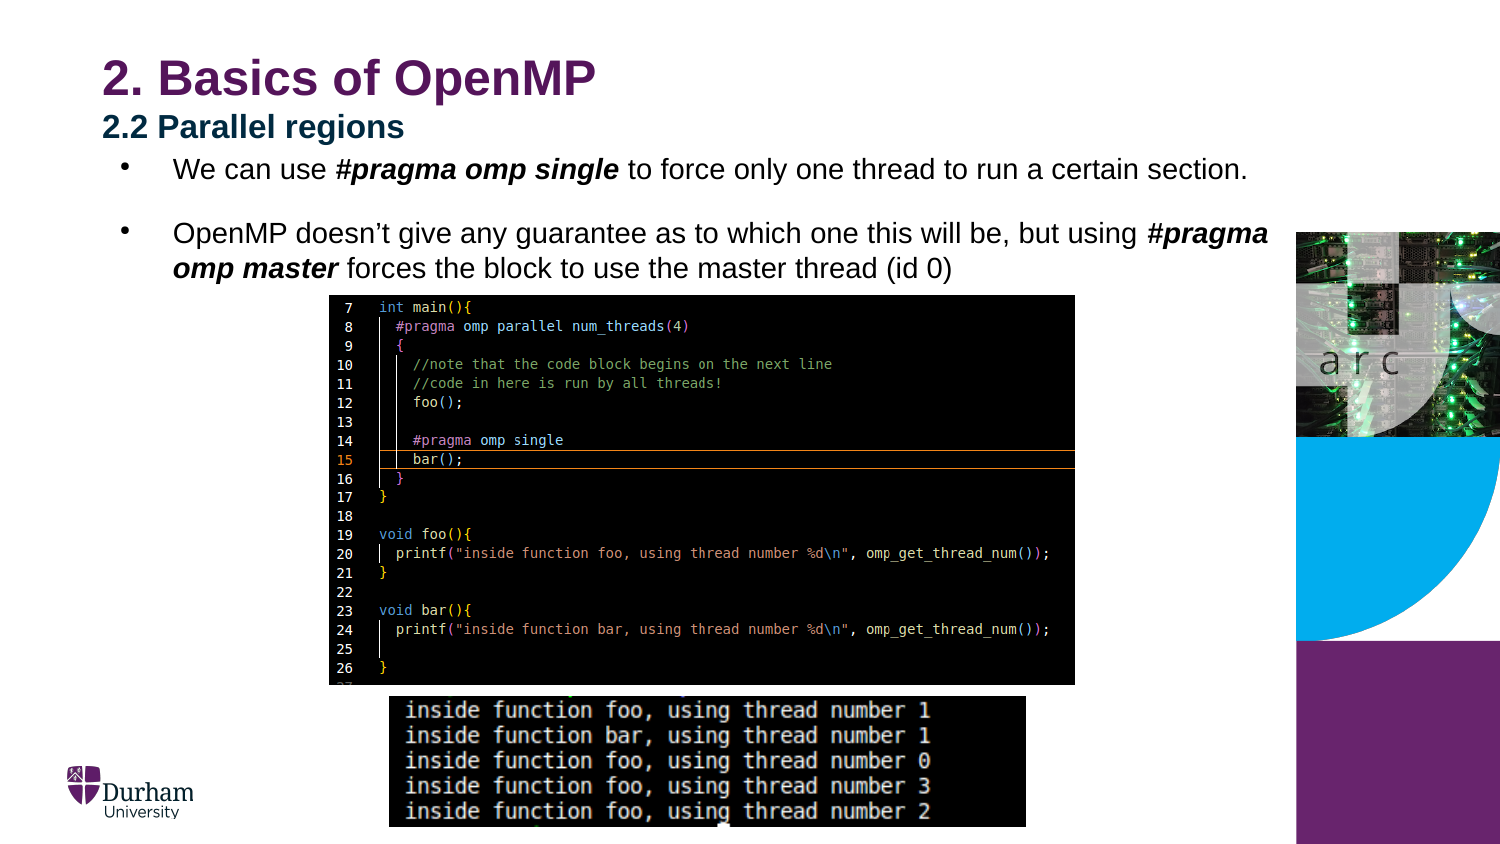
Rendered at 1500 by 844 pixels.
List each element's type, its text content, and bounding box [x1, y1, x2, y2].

text_box [1296, 640, 1500, 844]
picture [67, 766, 193, 819]
picture [1296, 232, 1500, 436]
picture [389, 696, 1026, 827]
picture [329, 295, 1075, 686]
title 2. Basics of OpenMP 2.2 Parallel regions [101, 45, 1399, 187]
picture [1332, 467, 1500, 640]
list We can use #pragma omp single to force only one thread to run a certain section. OpenMP doesn’t give any guarantee as to which one this will be, but using #pragma omp master forces the block to use the master thread (id 0) [101, 150, 1297, 284]
list [101, 406, 1297, 745]
